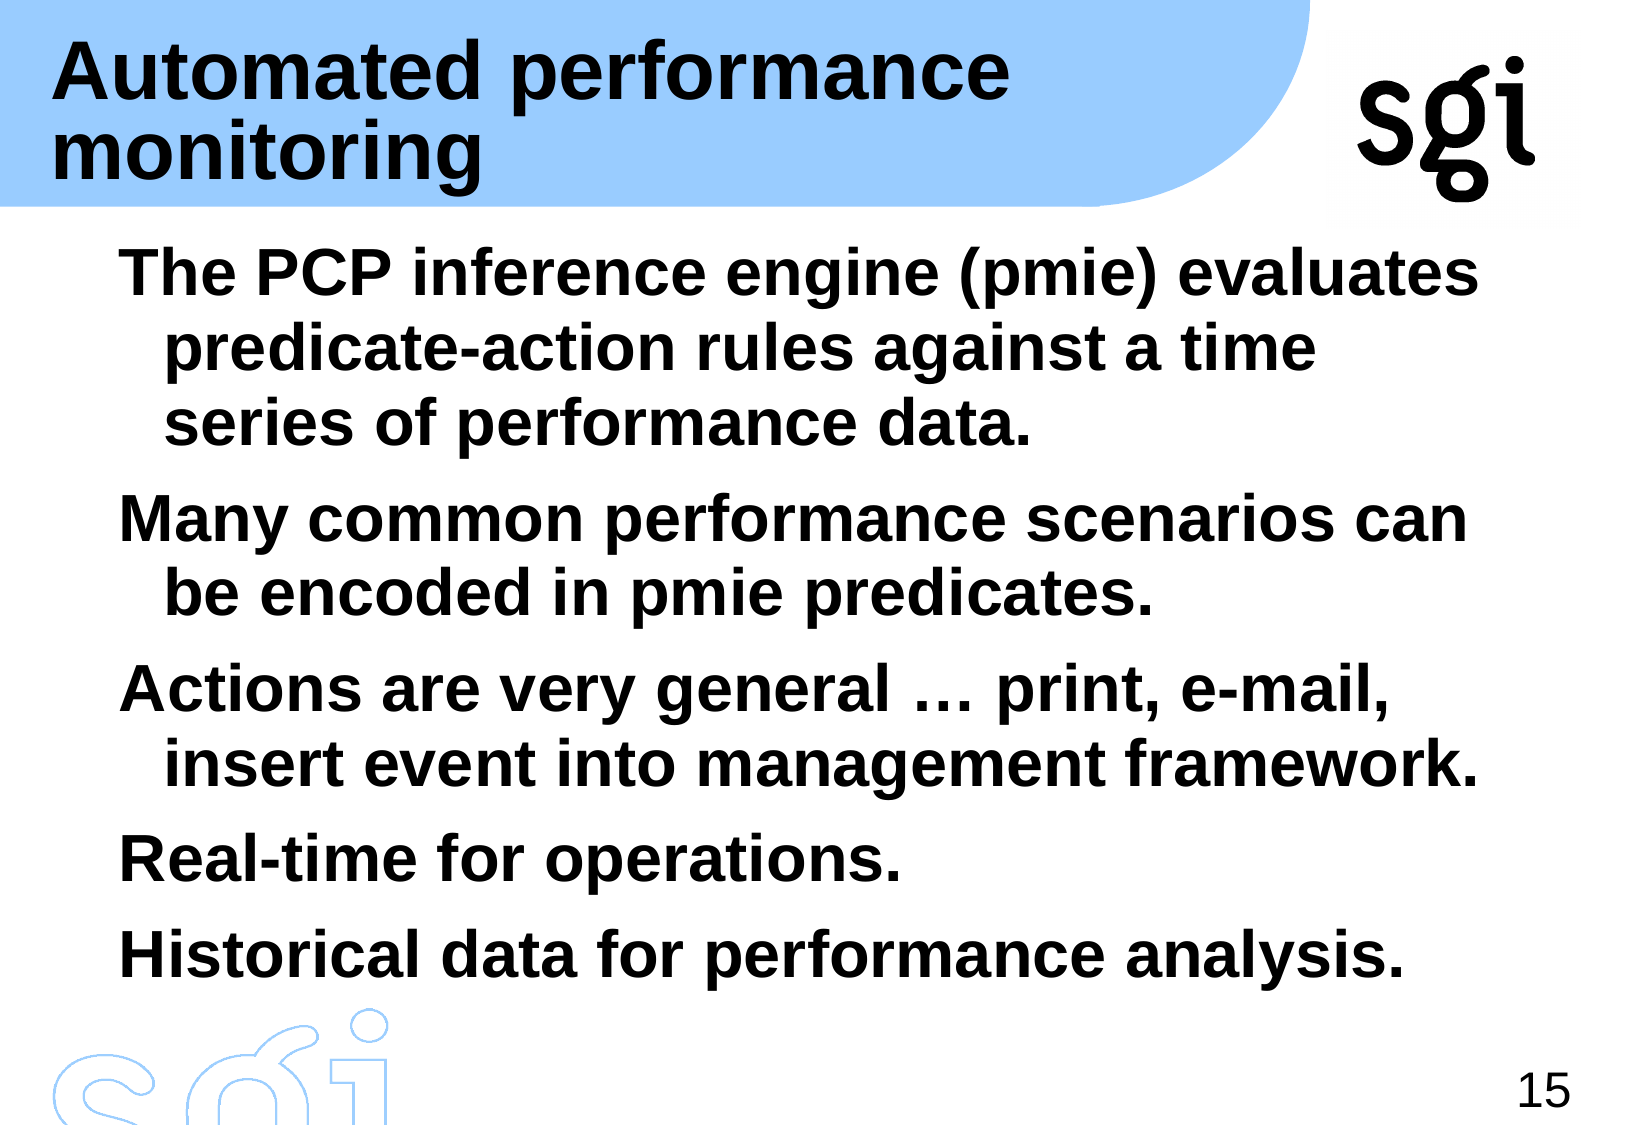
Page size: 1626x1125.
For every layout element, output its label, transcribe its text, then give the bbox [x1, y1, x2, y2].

title Automated performance monitoring [36, 24, 1318, 208]
list The PCP inference engine (pmie) evaluates predicate-action rules against a time series of performance data. Many common performance scenarios can be encoded in pmie predicates. Actions are very general … print, e-mail, insert event into management framework. Real-time for operations. Historical data for performance analysis. [87, 228, 1538, 1046]
